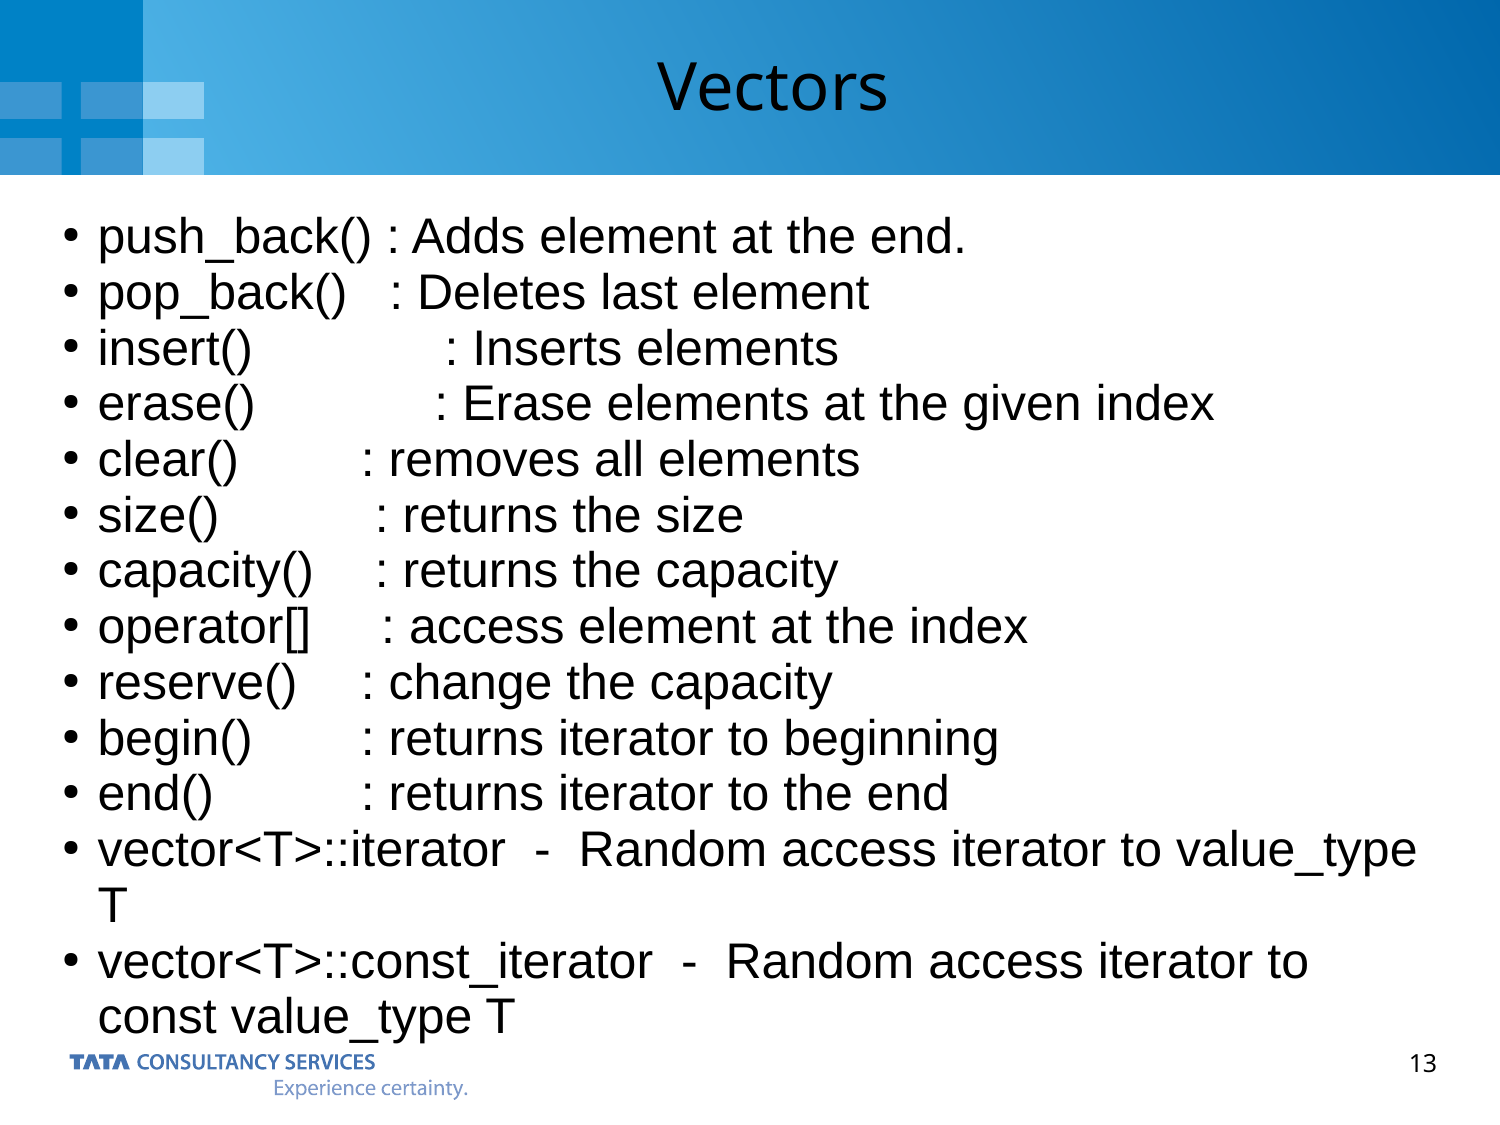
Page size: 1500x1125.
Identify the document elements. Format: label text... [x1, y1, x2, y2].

text_box push_back() : Adds element at the end. pop_back() : Deletes last element insert() : Inserts elements erase() : Erase elements at the given index clear() : removes all elements size() : returns the size capacity() : returns the capacity operator[] : access element at the index reserve() : change the capacity begin() : returns iterator to beginning end() : returns iterator to the end vector<T>::iterator - Random access iterator to value_type T vector<T>::const_iterator - Random access iterator to const value_type T [47, 200, 1453, 1052]
text_box Vectors [200, 1, 1347, 166]
